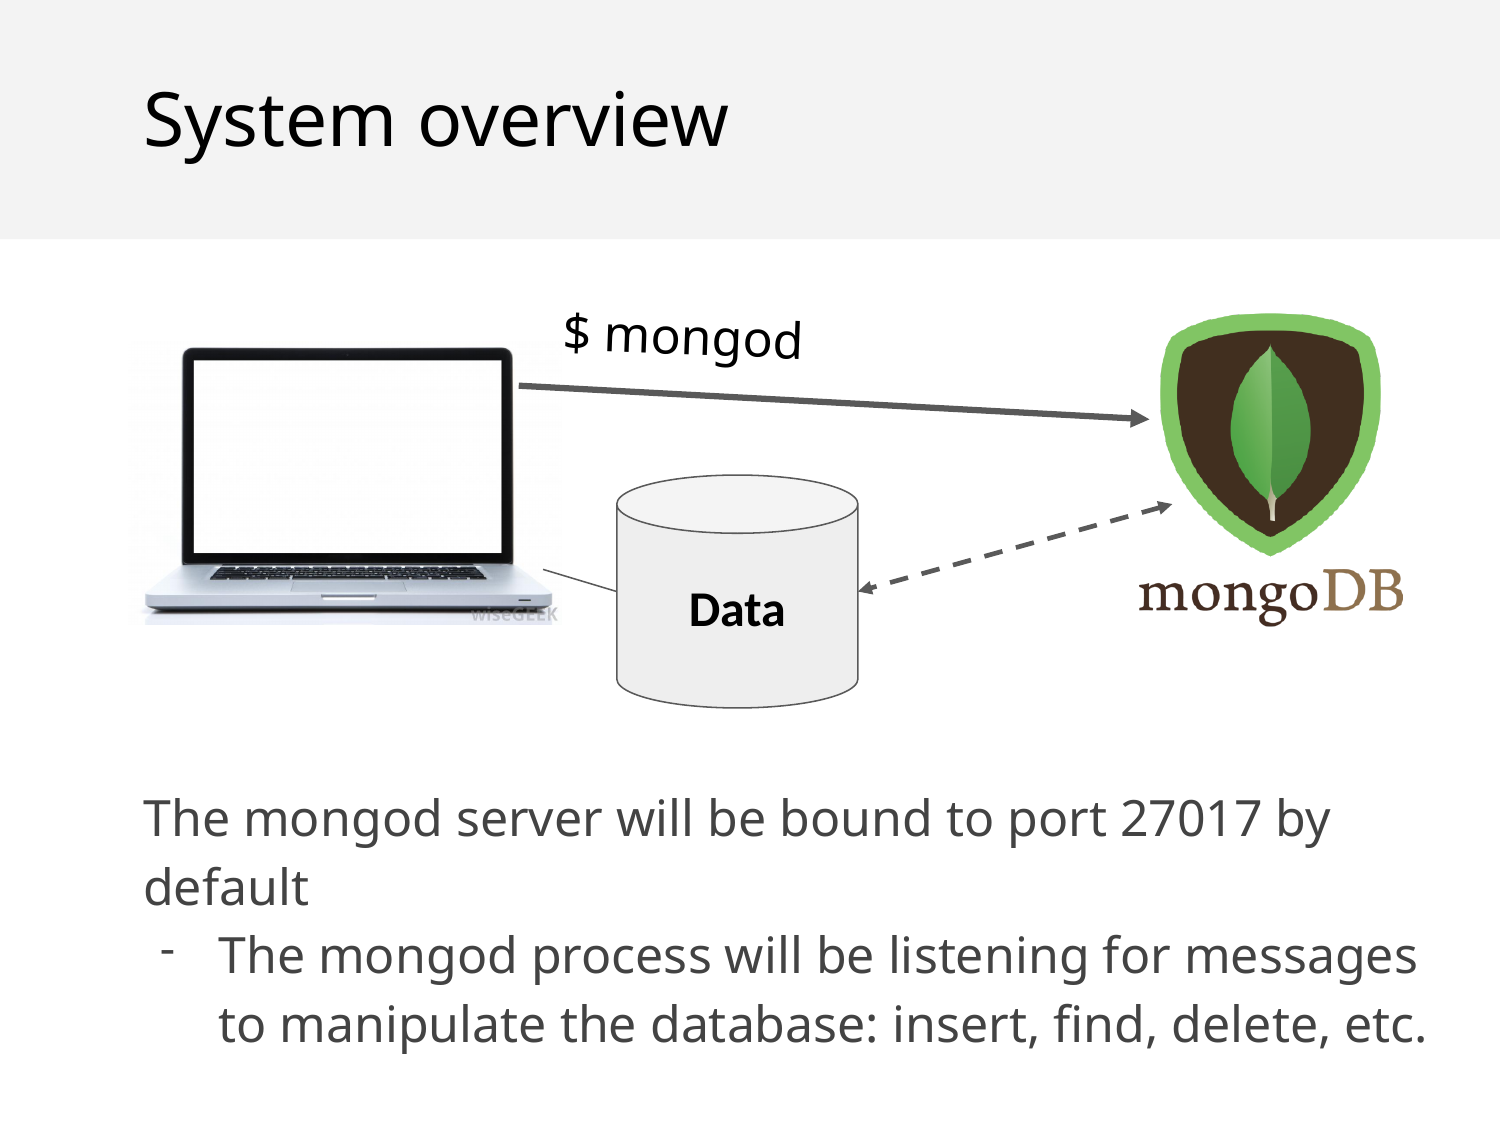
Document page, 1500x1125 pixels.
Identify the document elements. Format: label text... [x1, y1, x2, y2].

list The mongod server will be bound to port 27017 by default The mongod process will be listening for messages to manipulate the database: insert, find, delete, etc. [128, 761, 1463, 1000]
picture [1097, 267, 1444, 674]
text_box Data [616, 506, 858, 708]
title System overview [128, 56, 1372, 183]
picture [128, 341, 562, 626]
text_box $ mongod [545, 284, 1071, 424]
